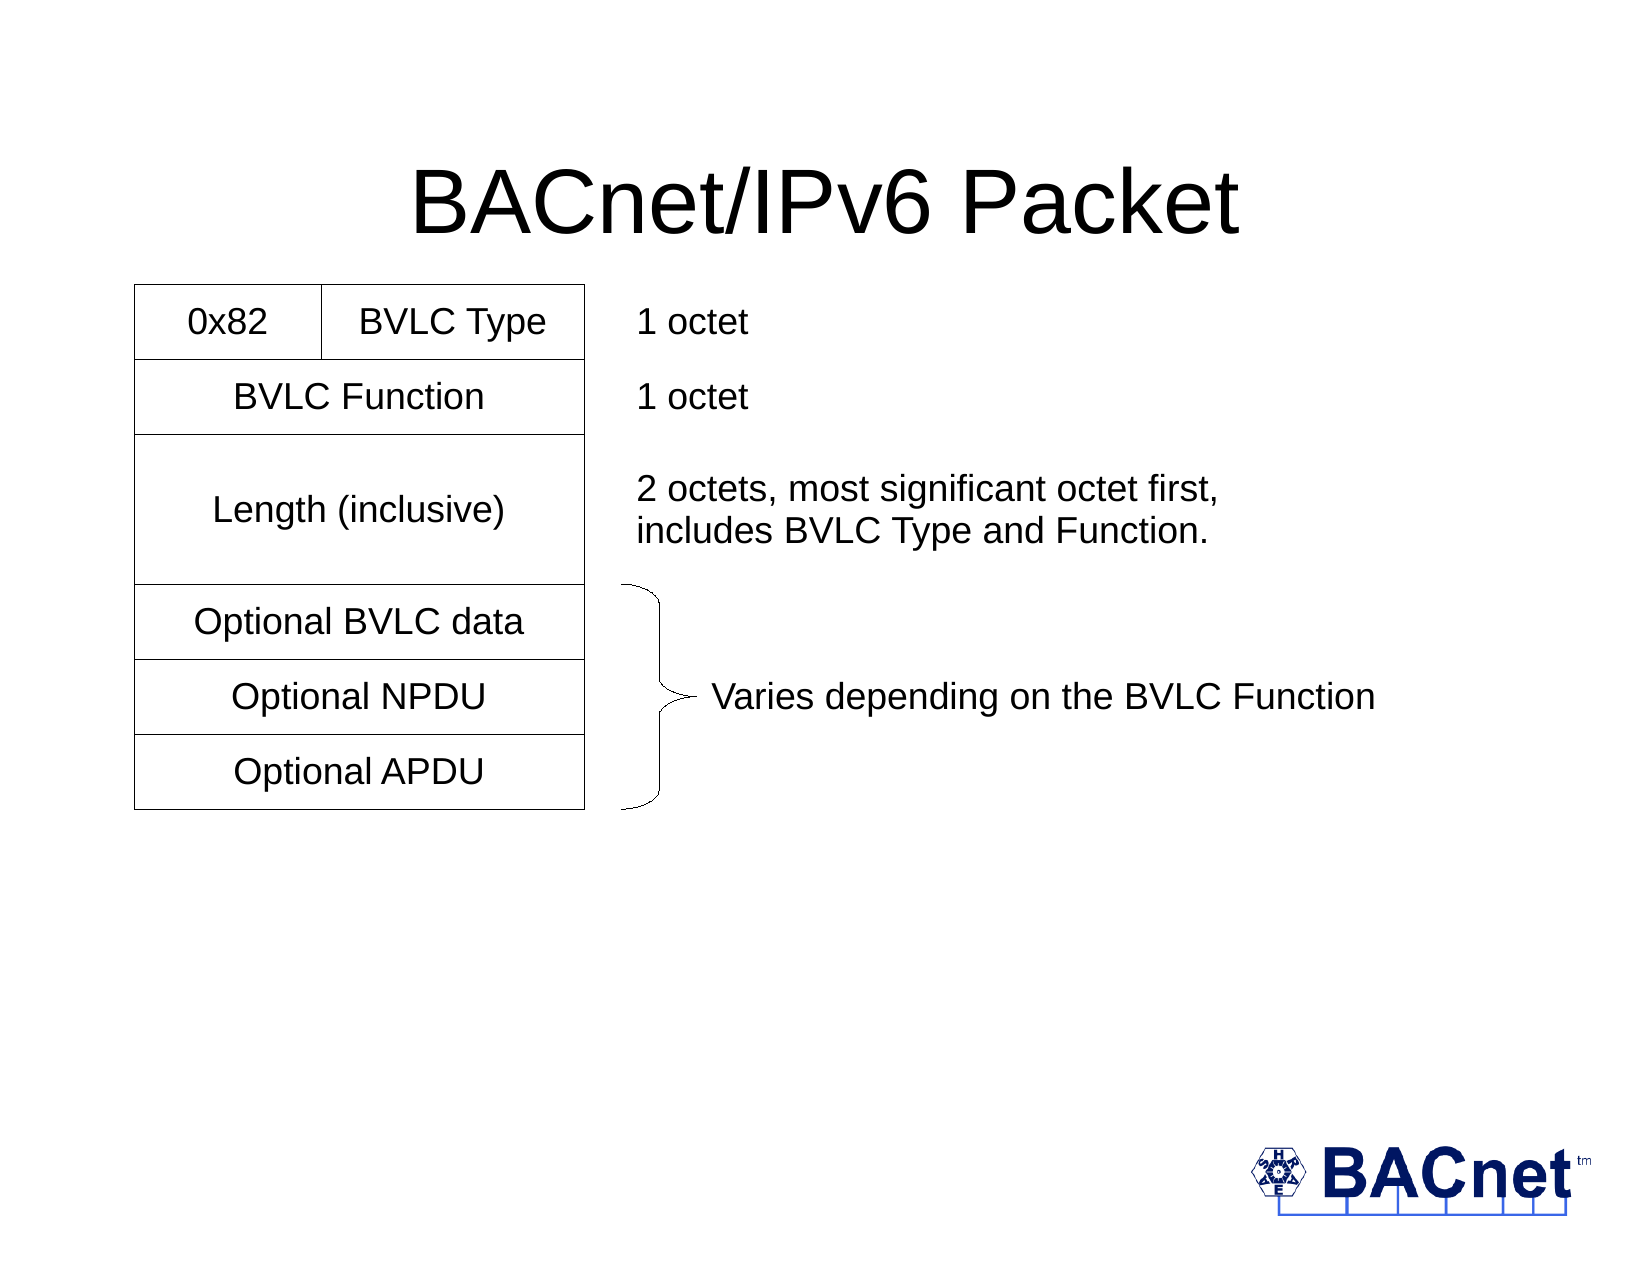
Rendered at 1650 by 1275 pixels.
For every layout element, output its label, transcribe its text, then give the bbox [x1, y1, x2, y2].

text_box Optional APDU [134, 734, 585, 810]
title BACnet/IPv6 Packet [135, 105, 1515, 299]
text_box Length (inclusive) [134, 434, 585, 584]
text_box BVLC Function [134, 359, 585, 434]
text_box 2 octets, most significant octet first, includes BVLC Type and Function. [621, 434, 1297, 585]
text_box Varies depending on the BVLC Function [696, 659, 1522, 735]
text_box 1 octet [621, 359, 847, 435]
text_box Optional BVLC data [134, 584, 585, 659]
text_box 0x82 [134, 284, 321, 359]
text_box BVLC Type [321, 284, 585, 359]
text_box Optional NPDU [134, 659, 585, 734]
text_box 1 octet [621, 284, 847, 359]
picture [1251, 1146, 1591, 1216]
